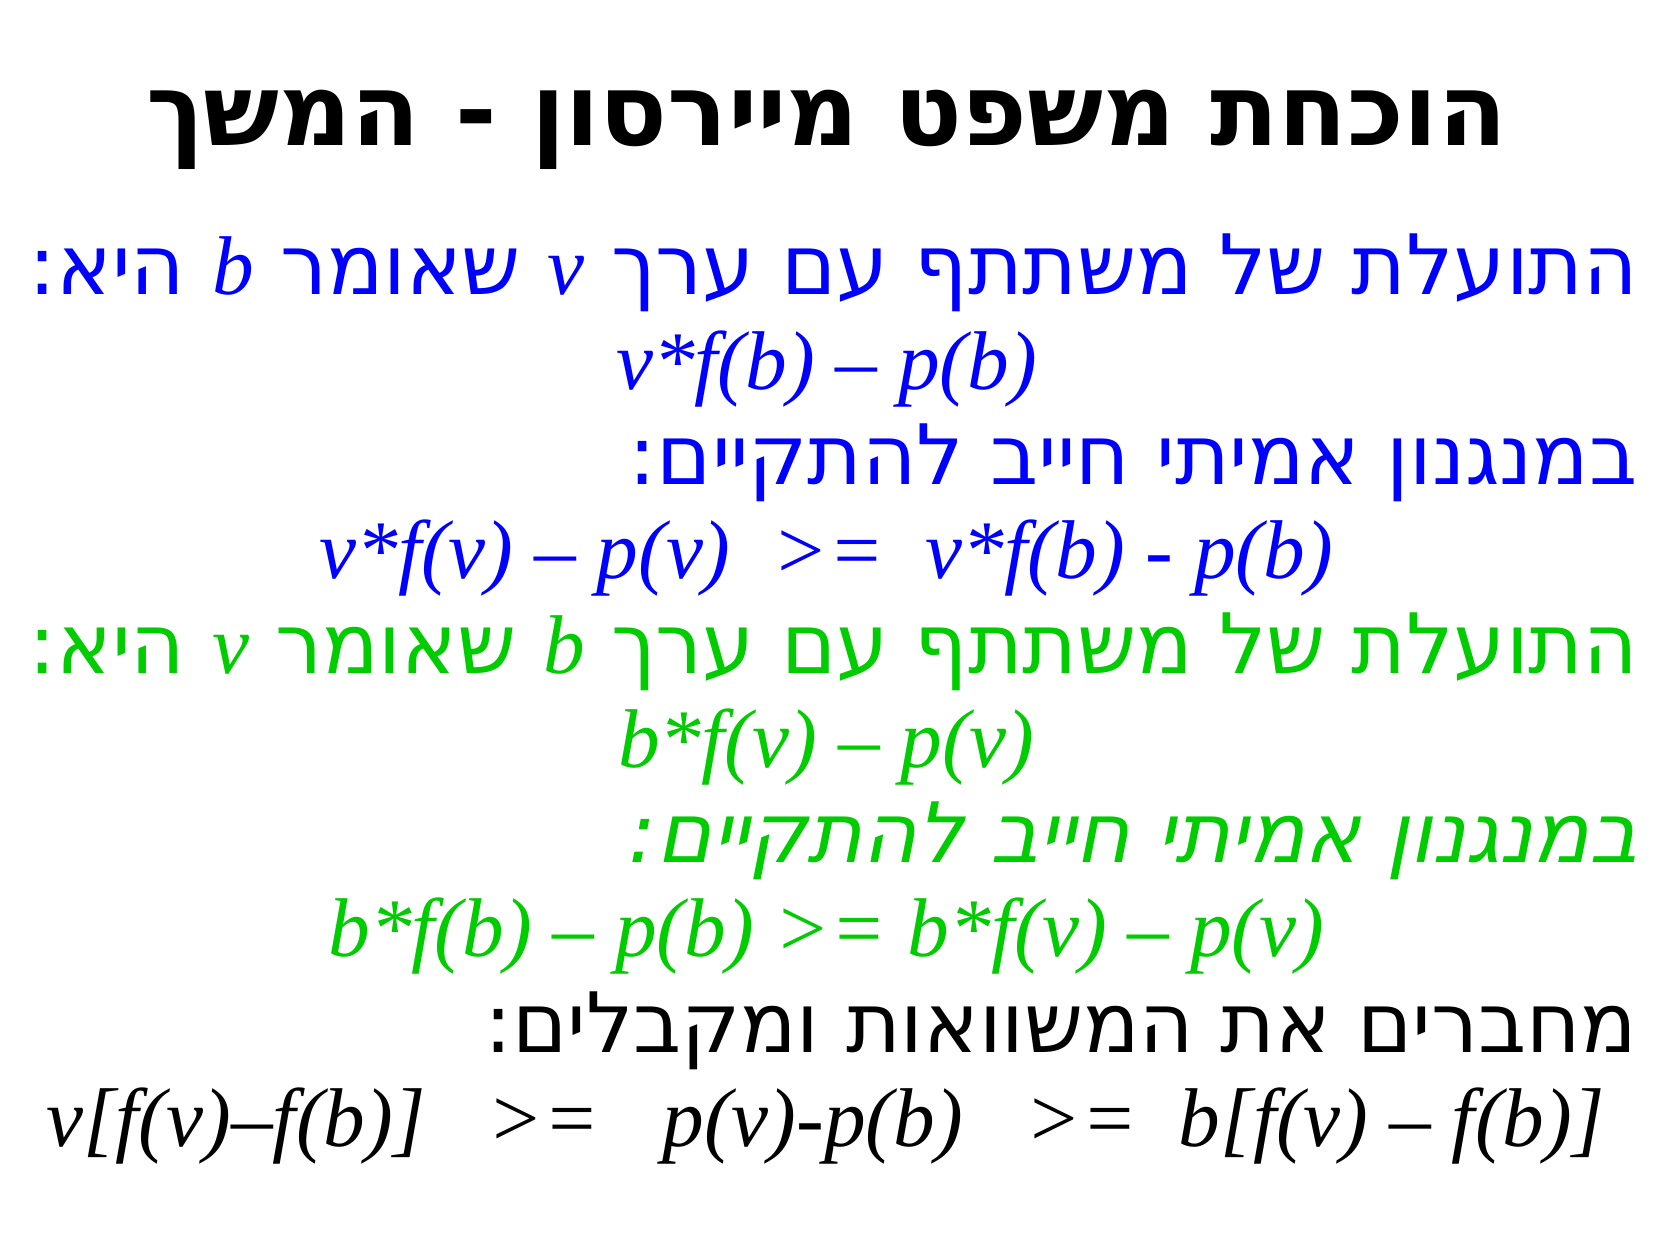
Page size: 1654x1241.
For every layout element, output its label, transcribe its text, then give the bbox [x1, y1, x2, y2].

text_box התועלת של משתתף עם ערך v שאומר b היא: v*f(b) – p(b) במנגנון אמיתי חייב להתקיים: v*f(v) – p(v) >= v*f(b) - p(b) התועלת של משתתף עם ערך b שאומר v היא: b*f(v) – p(v) במנגנון אמיתי חייב להתקיים: b*f(b) – p(b) >= b*f(v) – p(v) מחברים את המשוואות ומקבלים: v[f(v)–f(b)] >= p(v)-p(b) >= b[f(v) – f(b)] [0, 210, 1654, 1241]
title הוכחת משפט מיירסון - המשך [0, 21, 1654, 200]
